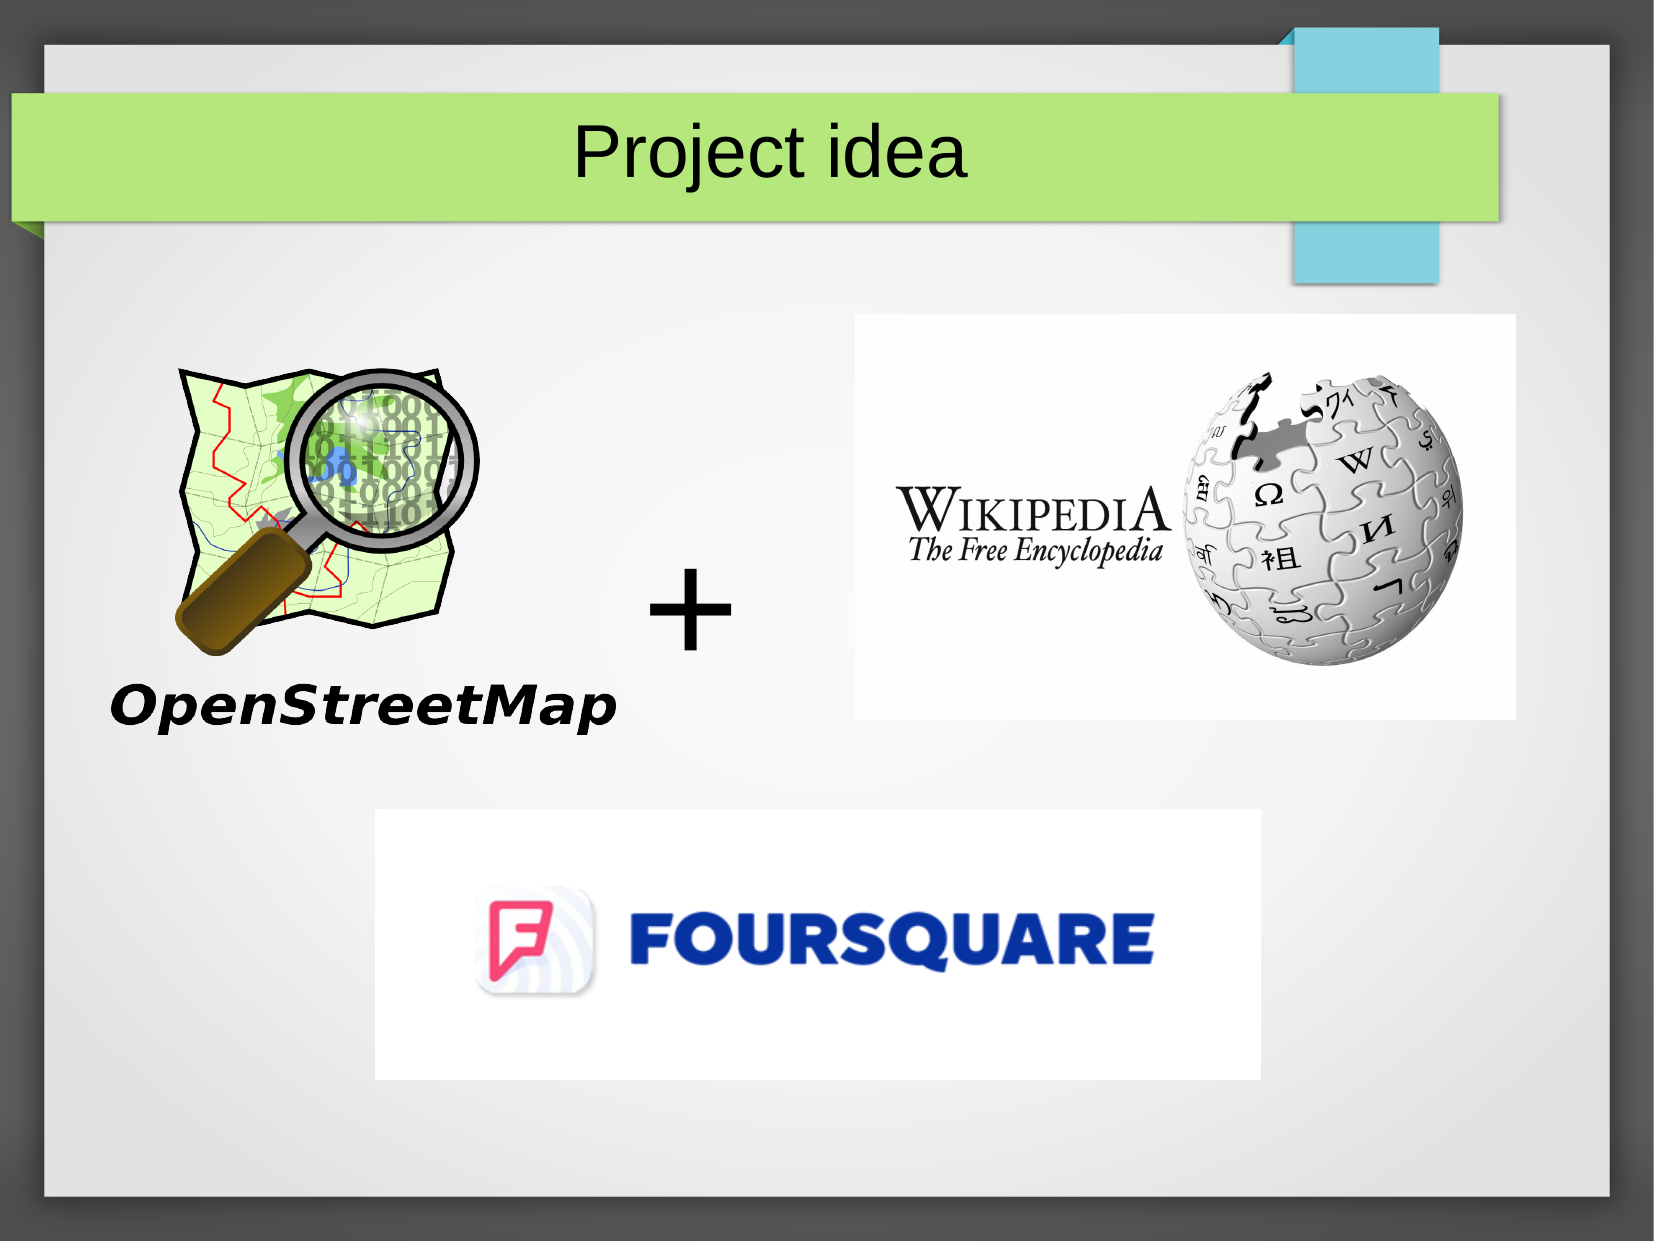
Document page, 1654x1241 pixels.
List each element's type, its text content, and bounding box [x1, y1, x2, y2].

text_box + [465, 510, 855, 706]
picture [0, 0, 1654, 1241]
title Project idea [60, 47, 1549, 256]
